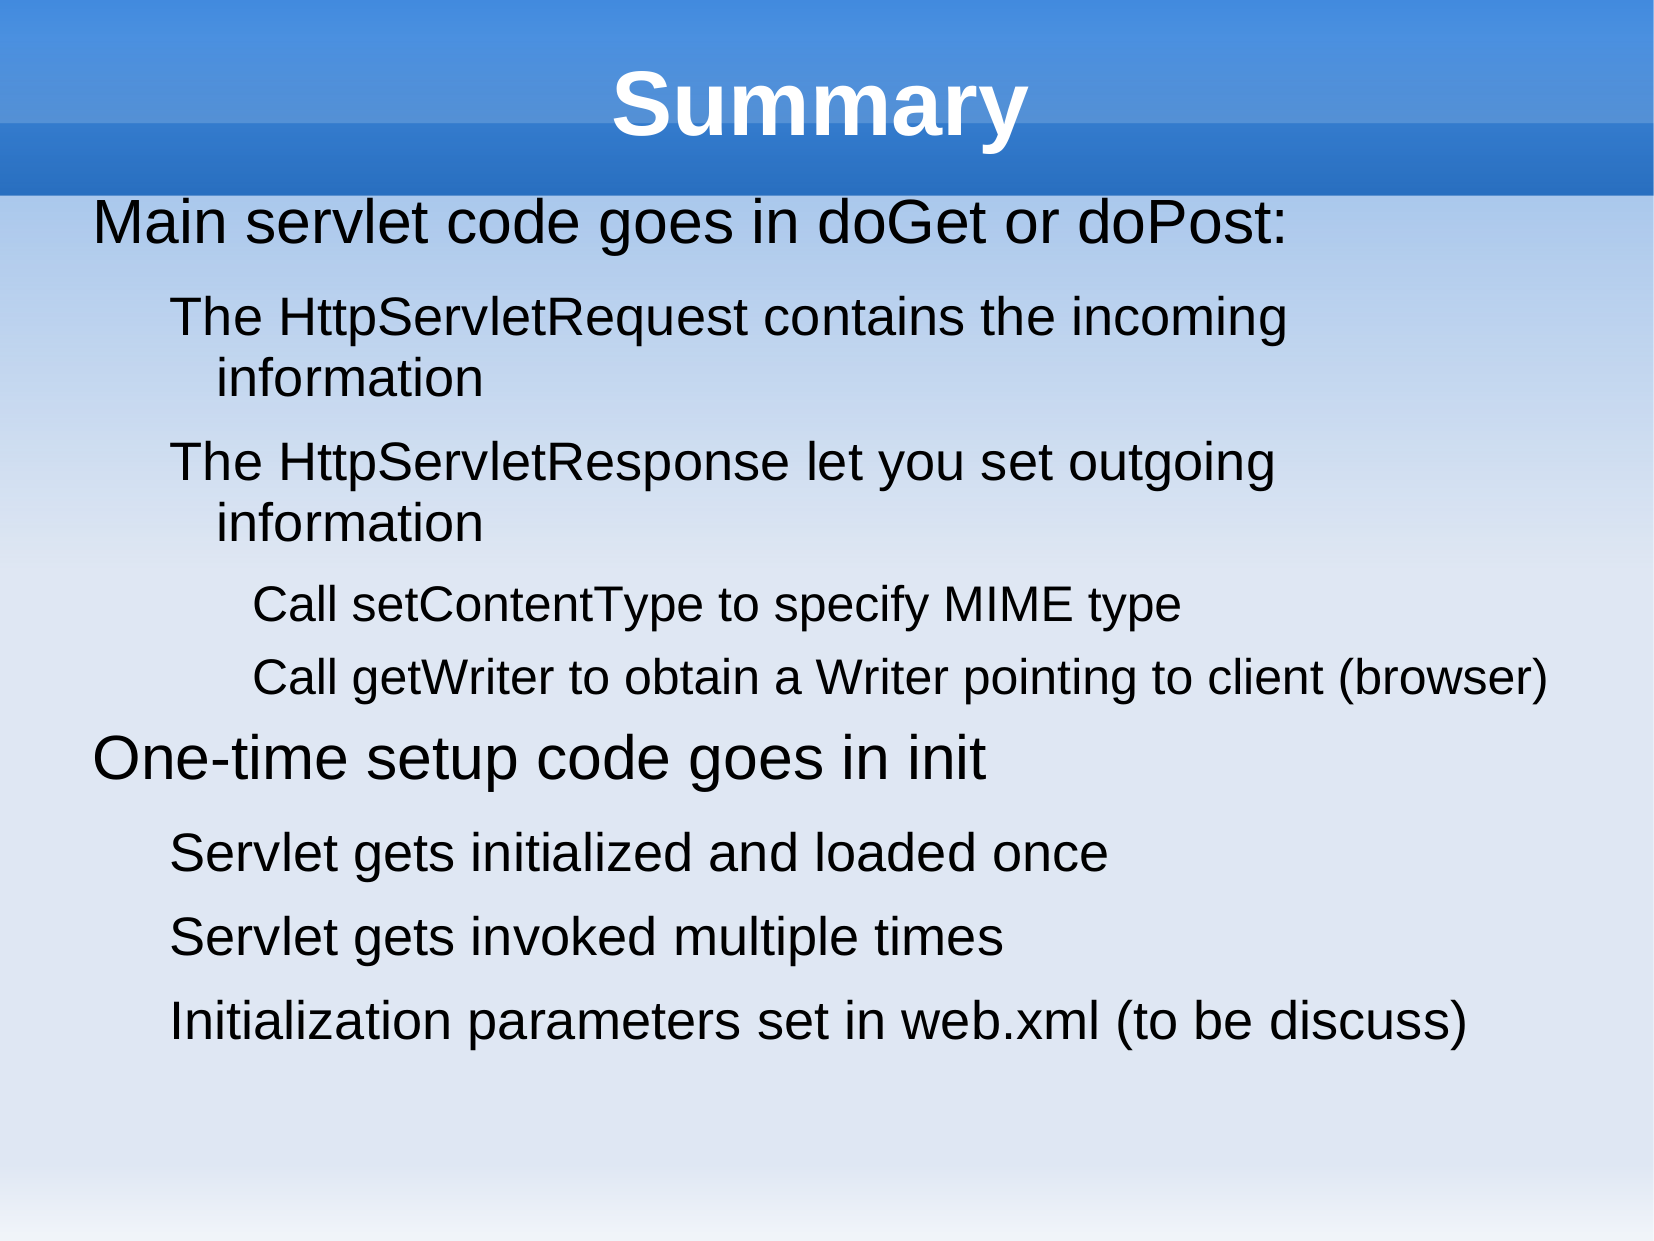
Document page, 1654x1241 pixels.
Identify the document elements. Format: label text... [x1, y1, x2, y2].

picture [0, 0, 1654, 1241]
title Summary [76, 7, 1565, 200]
list Main servlet code goes in doGet or doPost: The HttpServletRequest contains the incoming information The HttpServletResponse let you set outgoing information Call setContentType to specify MIME type Call getWriter to obtain a Writer pointing to client (browser) One-time setup code goes in init Servlet gets initialized and loaded once Servlet gets invoked multiple times Initialization parameters set in web.xml (to be discuss) [75, 187, 1564, 1189]
